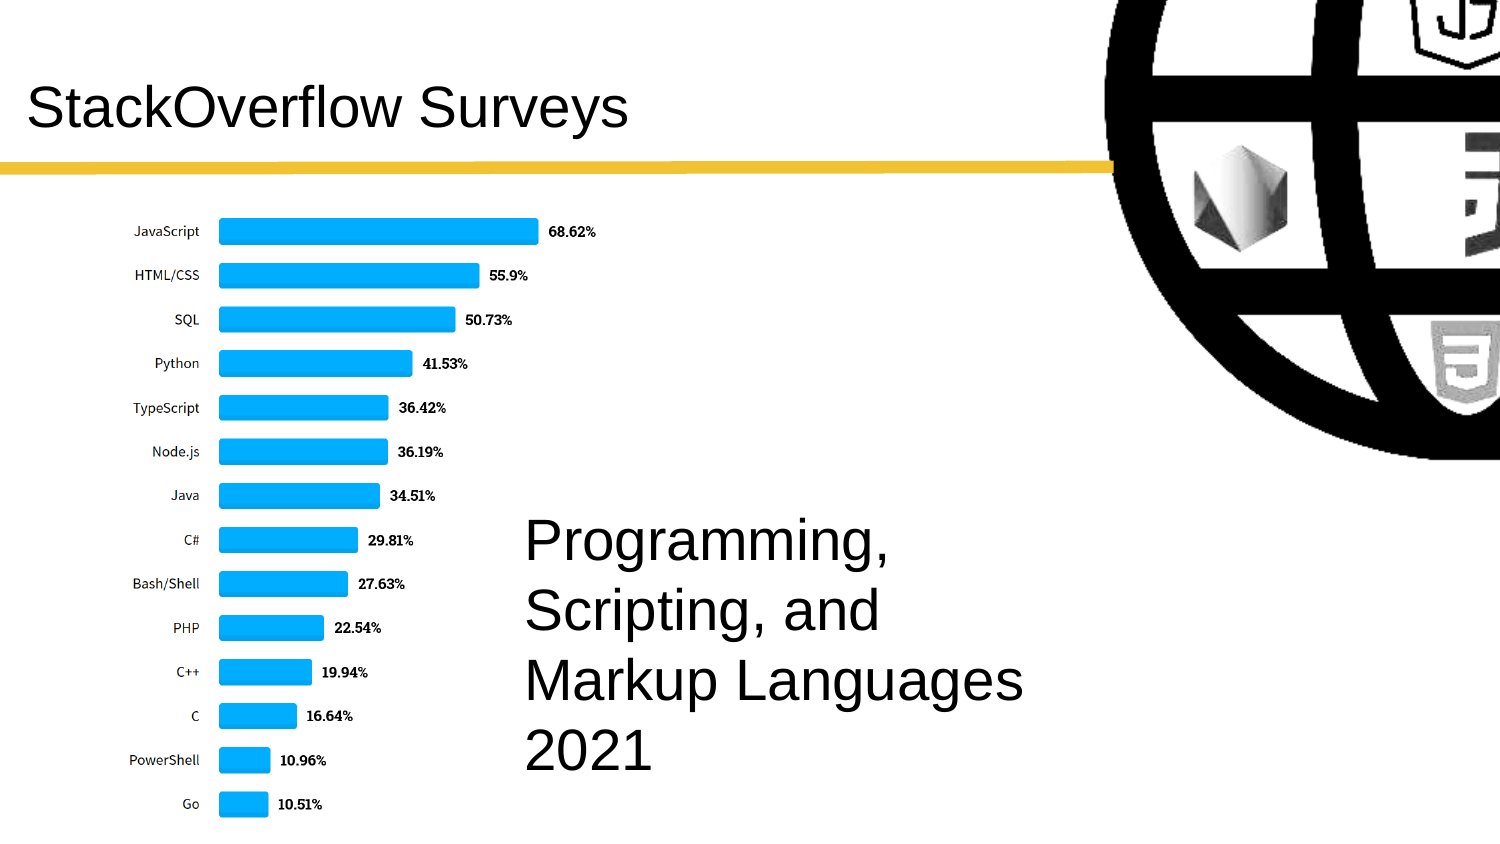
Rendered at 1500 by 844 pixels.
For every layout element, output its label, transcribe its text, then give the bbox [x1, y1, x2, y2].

picture [580, 688, 595, 697]
picture [1078, 0, 1500, 532]
picture [598, 753, 610, 766]
text_box StackOverflow Surveys [11, 15, 1489, 193]
picture [116, 208, 610, 825]
text_box Programming, Scripting, and Markup Languages 2021 [509, 495, 1311, 688]
